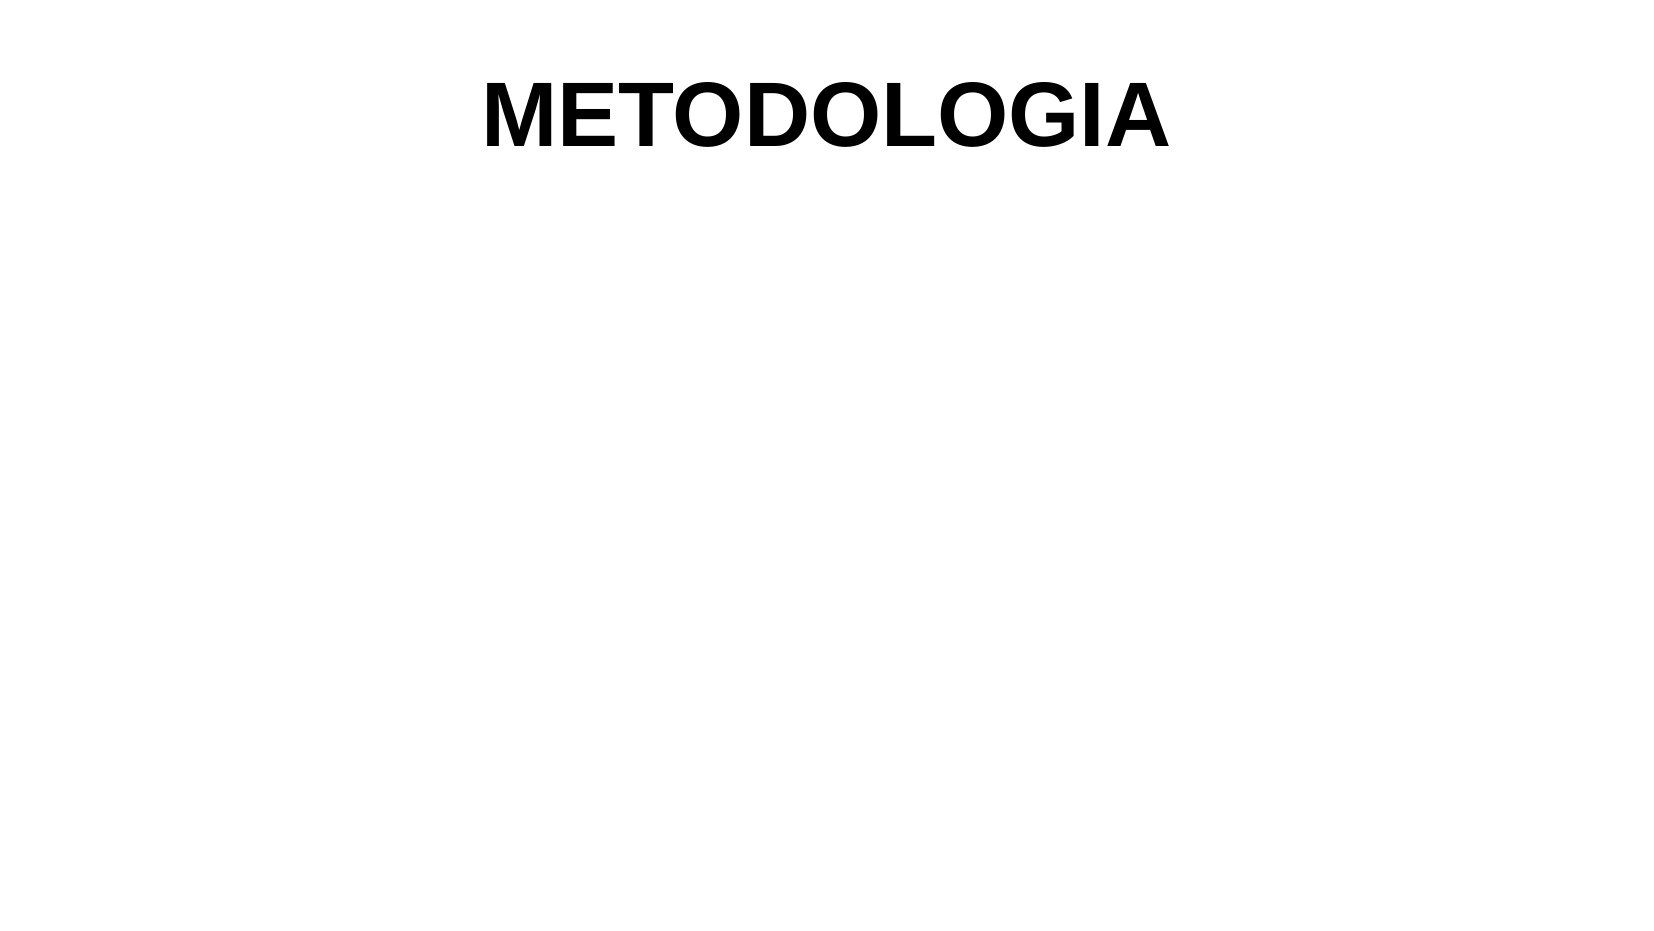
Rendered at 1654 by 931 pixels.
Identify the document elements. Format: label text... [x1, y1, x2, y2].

title METODOLOGIA [82, 37, 1571, 193]
